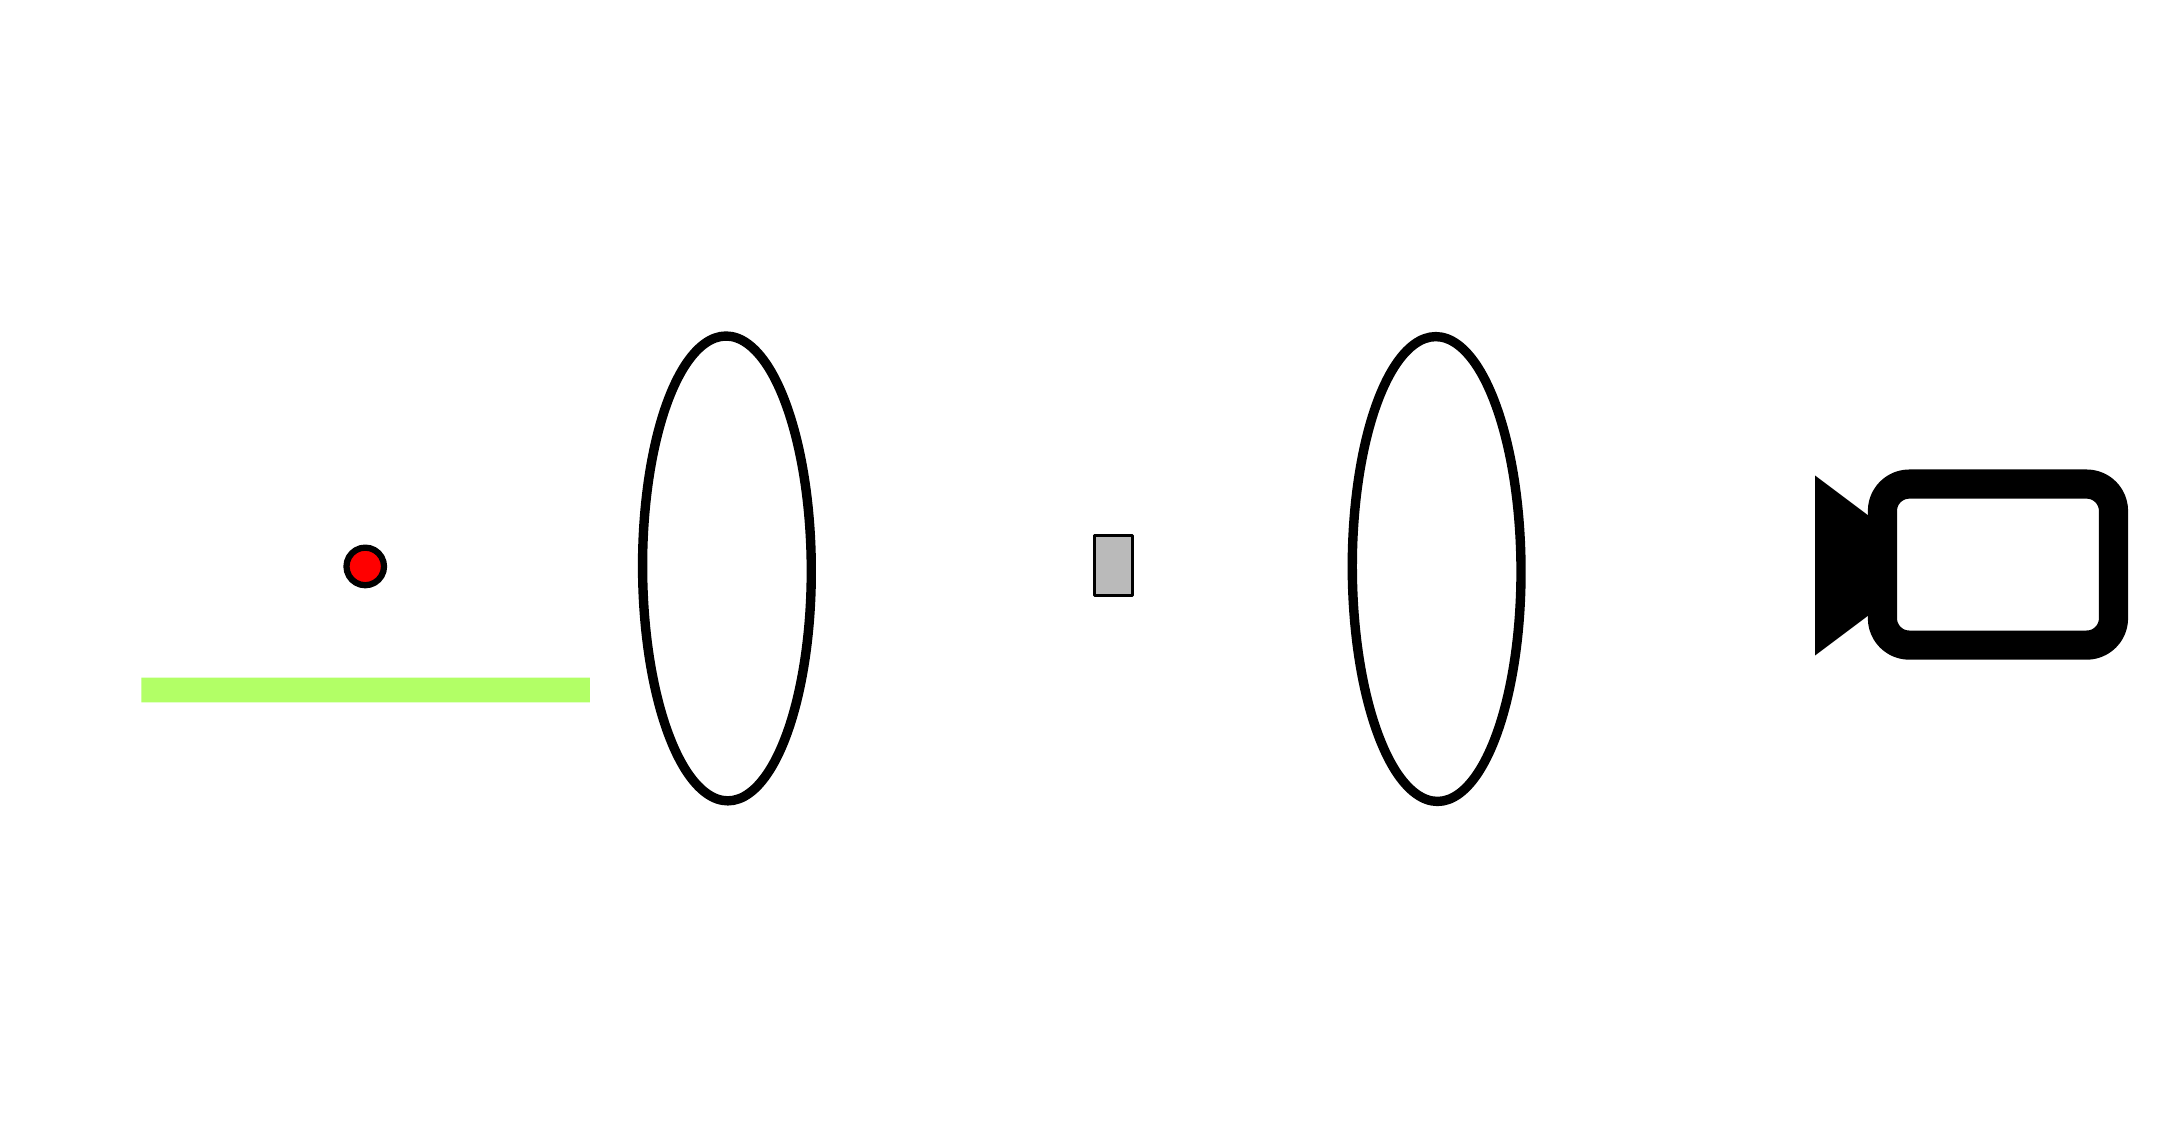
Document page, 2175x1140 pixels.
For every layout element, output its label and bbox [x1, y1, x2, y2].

text_box [642, 336, 812, 801]
text_box [1094, 535, 1133, 596]
text_box [1882, 484, 2114, 646]
text_box [1352, 336, 1522, 802]
text_box [1815, 475, 1876, 656]
text_box [346, 547, 385, 586]
